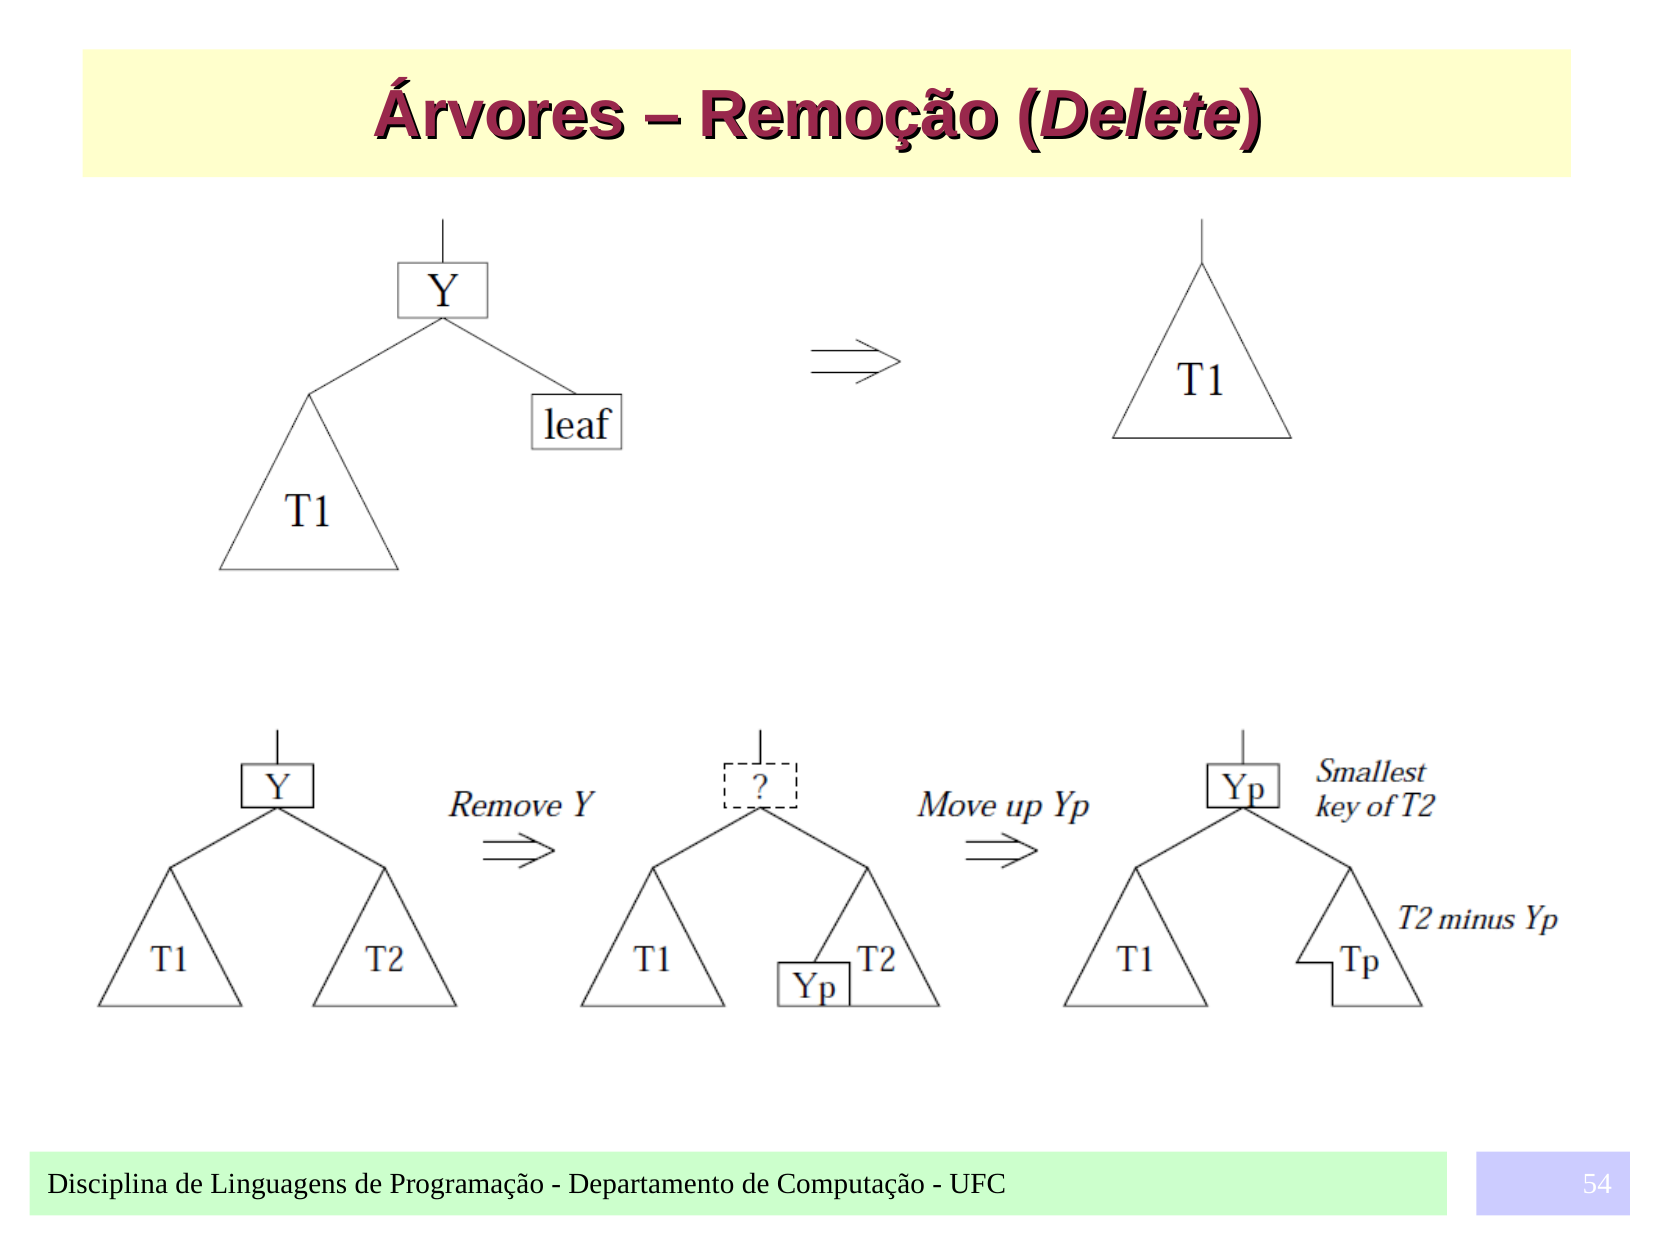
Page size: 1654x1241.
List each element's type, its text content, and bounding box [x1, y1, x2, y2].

picture [91, 721, 1565, 1034]
title Árvores – Remoção (Delete) [82, 49, 1571, 178]
picture [206, 206, 1300, 592]
